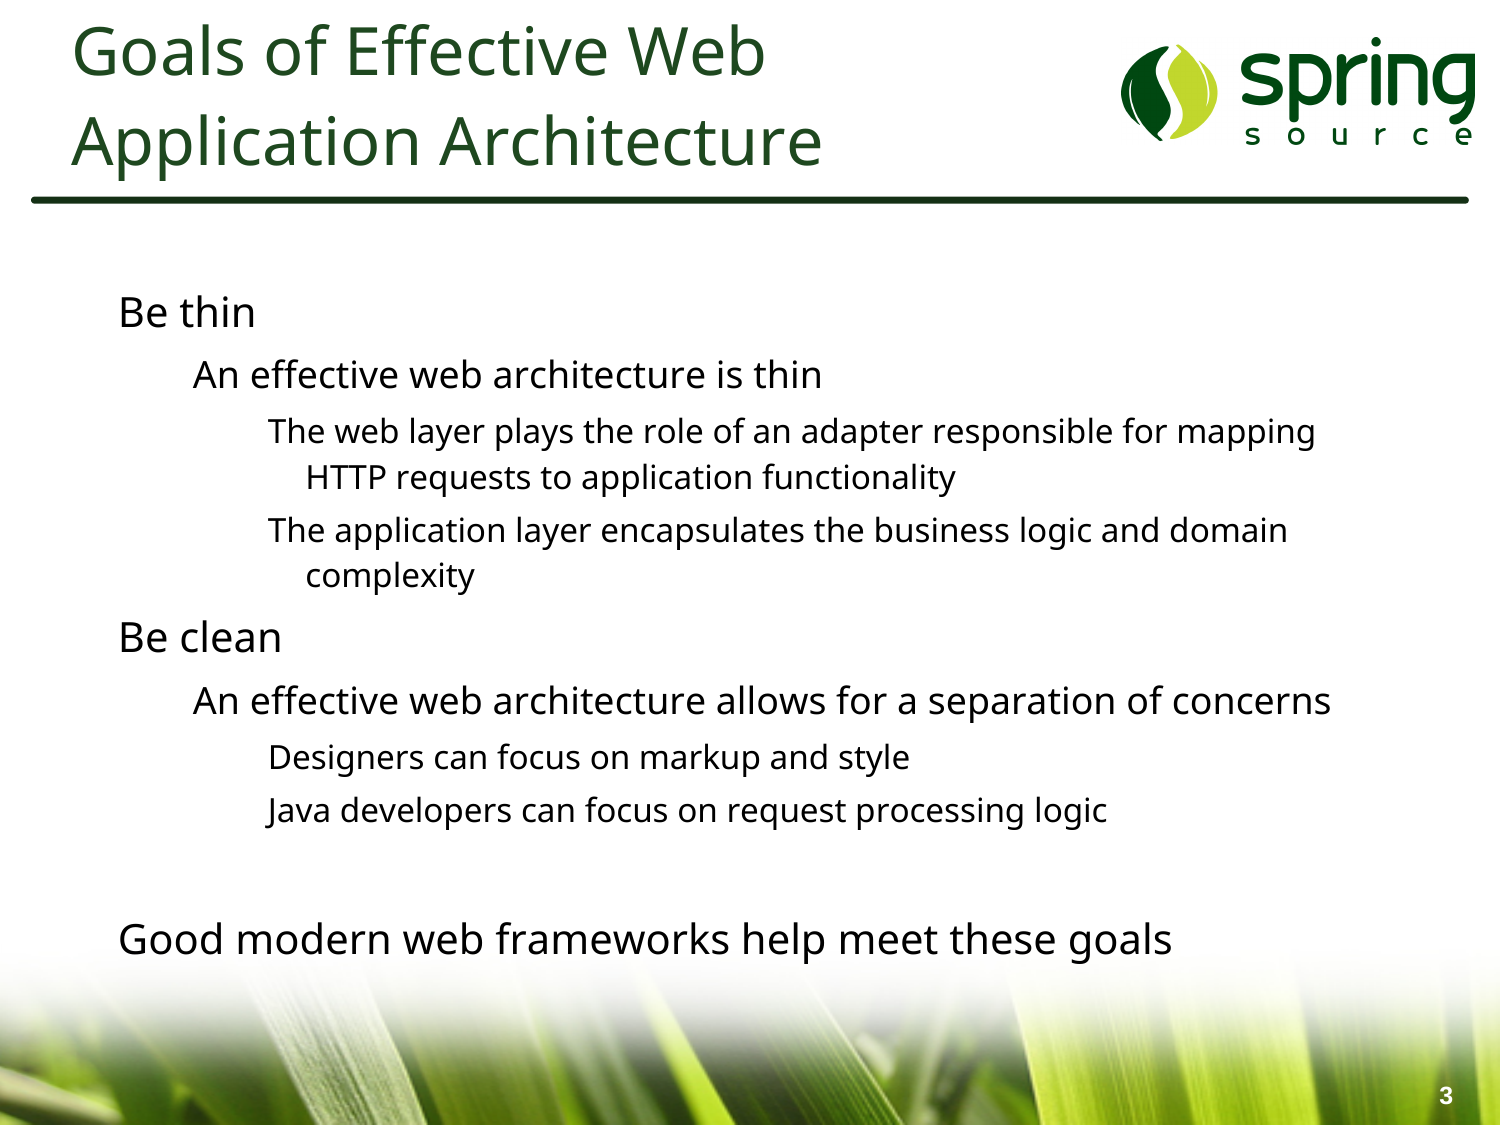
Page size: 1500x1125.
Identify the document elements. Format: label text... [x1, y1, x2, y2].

picture [1121, 37, 1475, 145]
title Goals of Effective Web Application Architecture [56, 5, 1089, 184]
picture [0, 944, 1500, 1125]
list Be thin An effective web architecture is thin The web layer plays the role of an adapter responsible for mapping HTTP requests to application functionality The application layer encapsulates the business logic and domain complexity Be clean An effective web architecture allows for a separation of concerns Designers can focus on markup and style Java developers can focus on request processing logic Good modern web frameworks help meet these goals [103, 275, 1394, 956]
